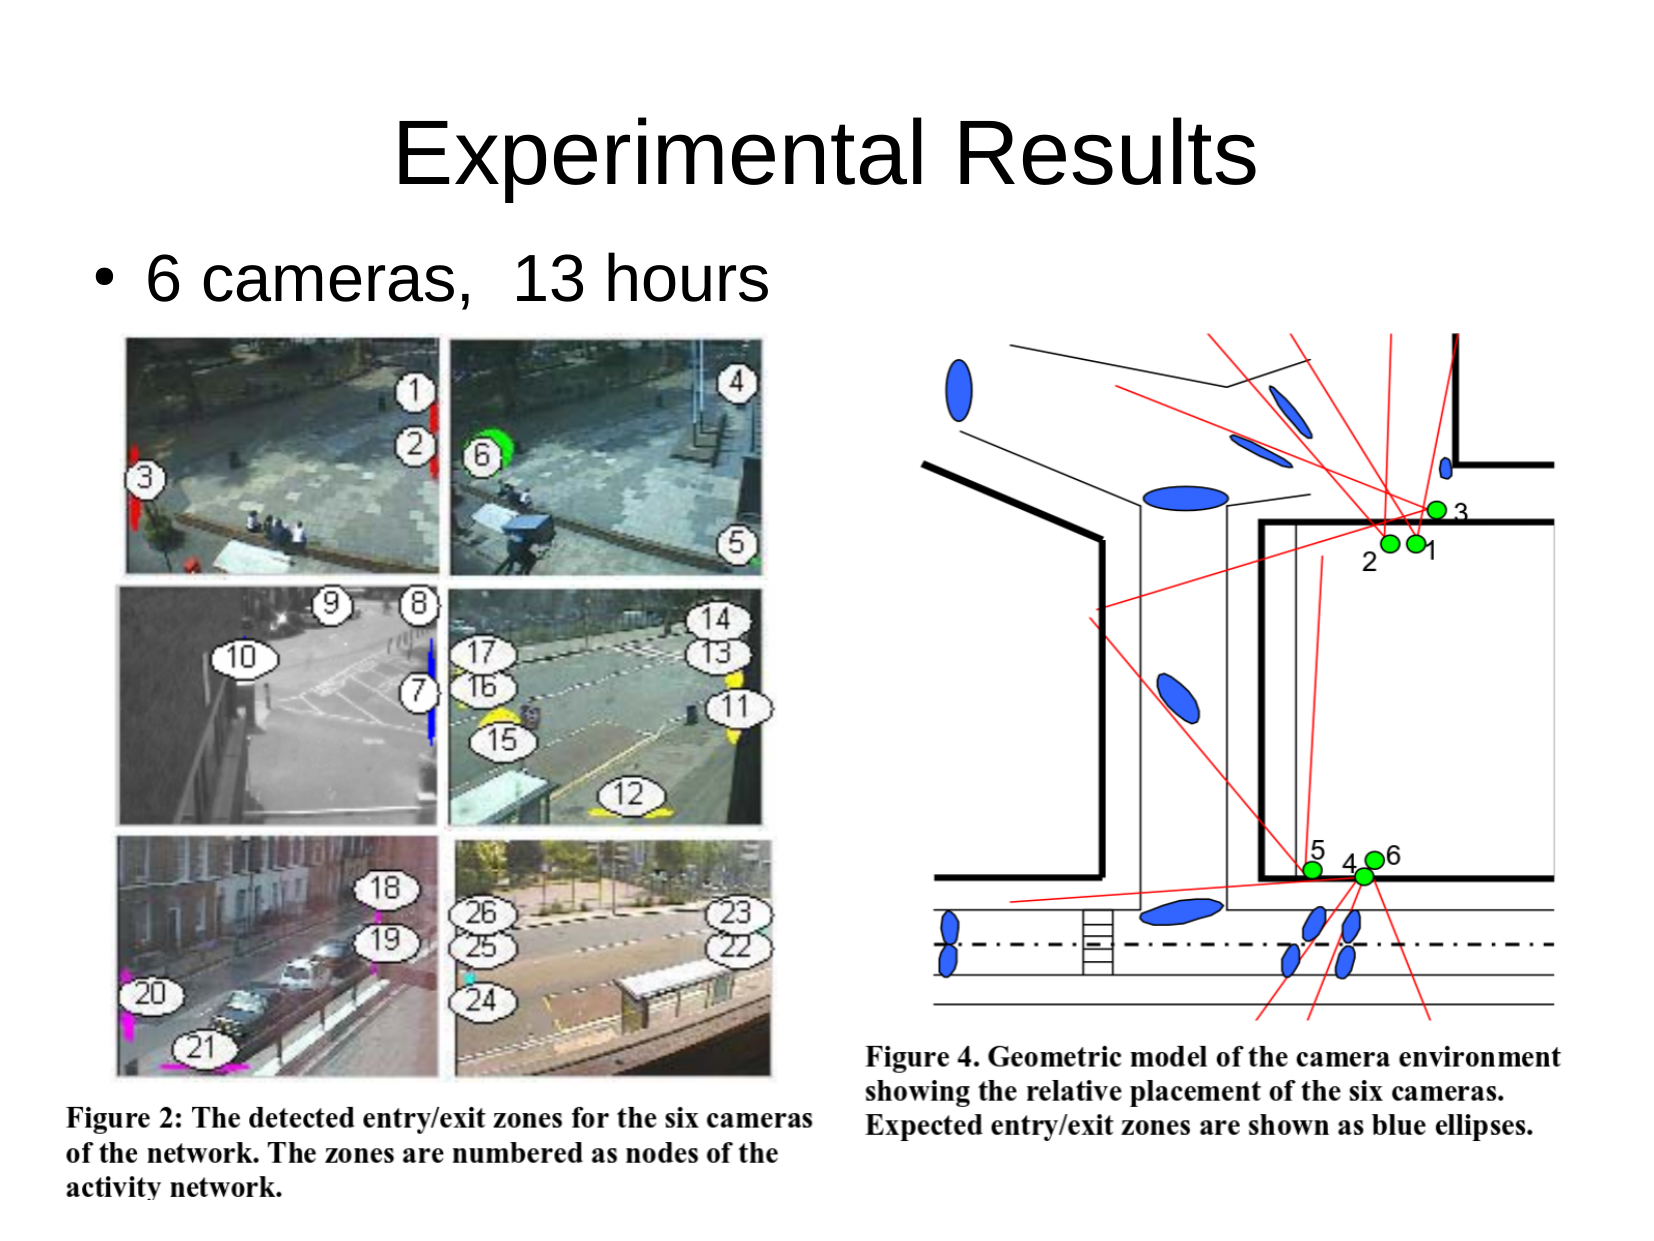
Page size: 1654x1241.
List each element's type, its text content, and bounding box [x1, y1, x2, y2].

picture [54, 329, 1576, 1201]
title Experimental Results [82, 49, 1571, 257]
list 6 cameras, 13 hours [75, 240, 1564, 329]
